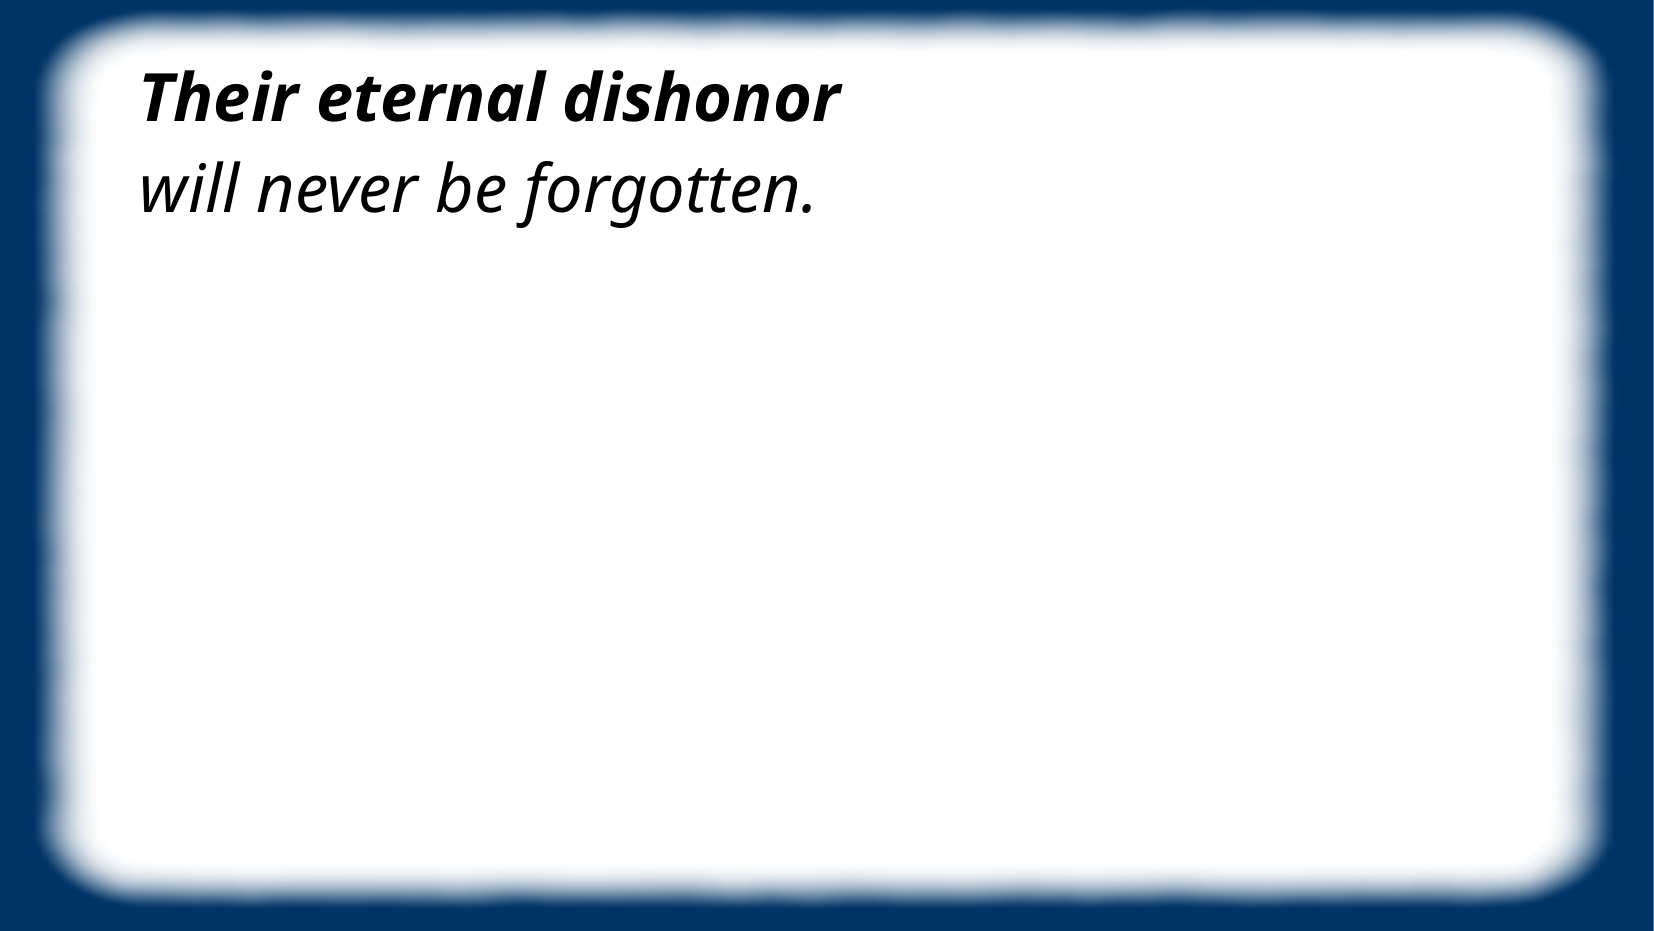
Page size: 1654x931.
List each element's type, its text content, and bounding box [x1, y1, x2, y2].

text_box Their eternal dishonor will never be forgotten. [106, 42, 1547, 236]
picture [0, 0, 1654, 931]
